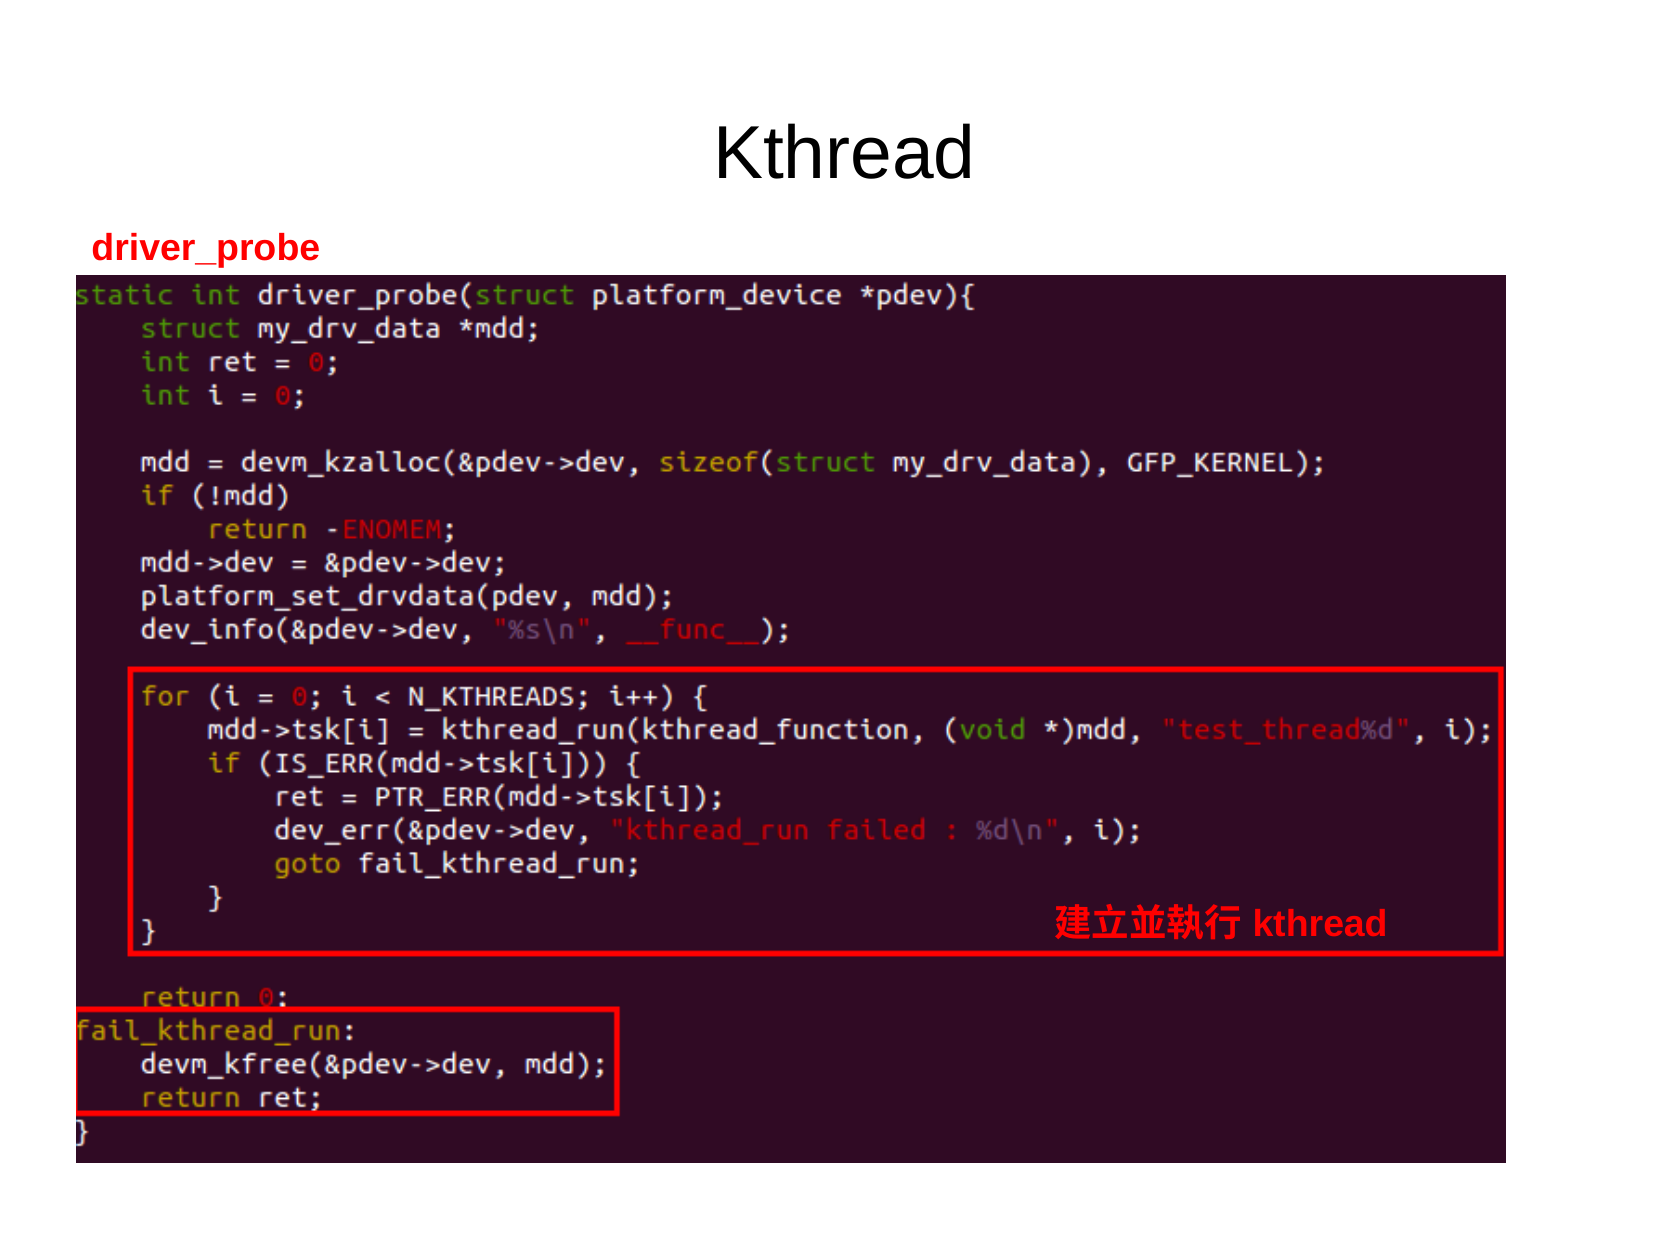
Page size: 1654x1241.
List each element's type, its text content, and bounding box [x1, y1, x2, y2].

text_box 建立並執行kthread [1039, 885, 1489, 950]
text_box driver_probe [76, 218, 526, 276]
picture [76, 275, 1506, 1163]
title Kthread [82, 49, 1571, 257]
